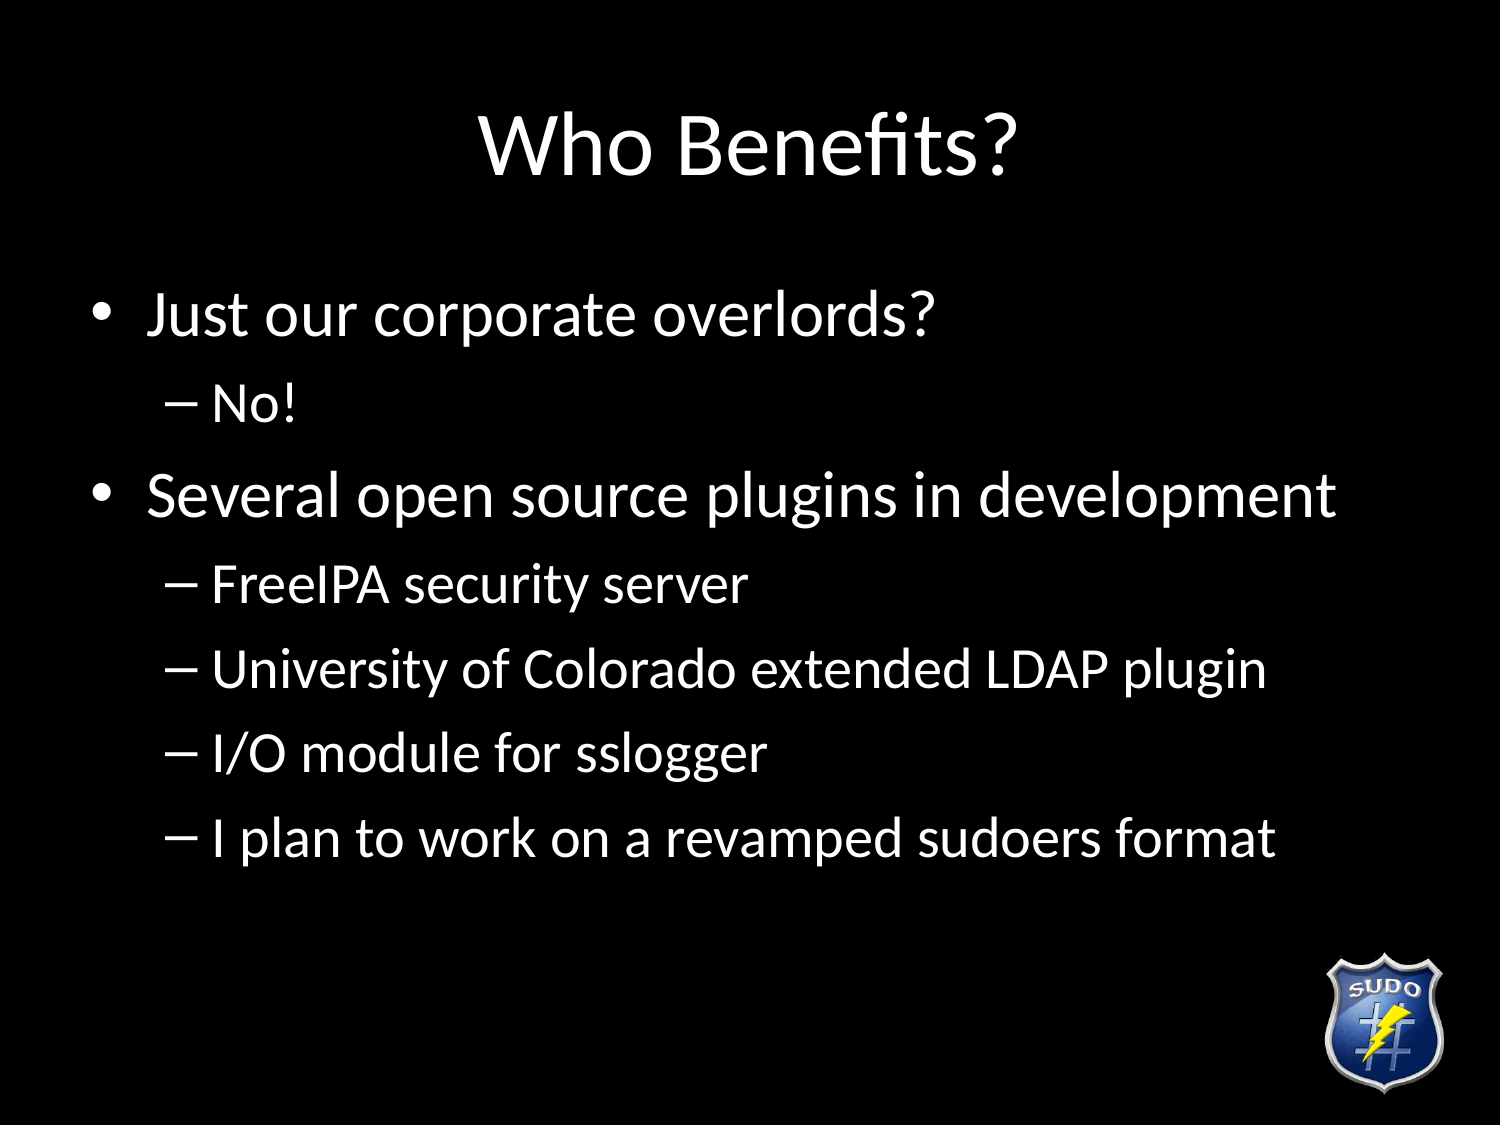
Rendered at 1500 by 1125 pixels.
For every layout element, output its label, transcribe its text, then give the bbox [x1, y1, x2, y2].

title Who Benefits? [75, 45, 1426, 233]
picture [1315, 949, 1453, 1103]
list Just our corporate overlords? No! Several open source plugins in development FreeIPA security server University of Colorado extended LDAP plugin I/O module for sslogger I plan to work on a revamped sudoers format [75, 262, 1426, 1005]
